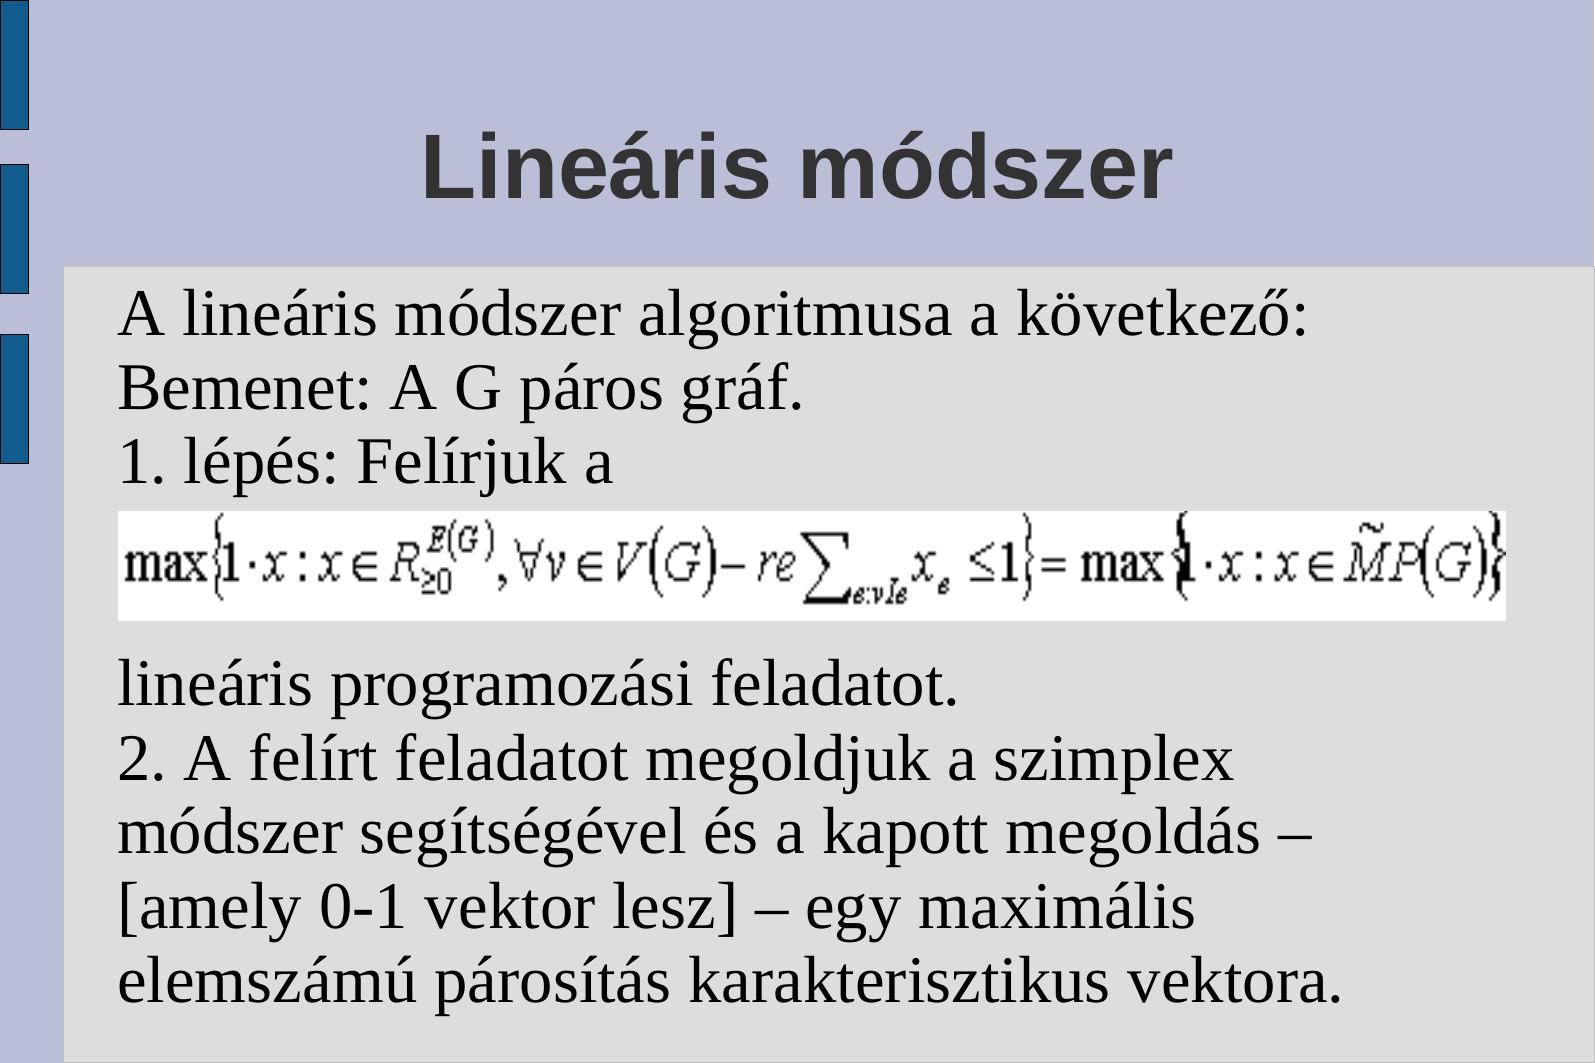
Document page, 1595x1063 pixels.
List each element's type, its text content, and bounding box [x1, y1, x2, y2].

picture [118, 511, 1506, 621]
title Lineáris módszer [117, 85, 1479, 249]
subtitle A lineáris módszer algoritmusa a következő: Bemenet: A G páros gráf. 1. lépés: Felírjuk a lineáris programozási feladatot. 2. A felírt feladatot megoldjuk a szimplex módszer segítségével és a kapott megoldás – [amely 0-1 vektor lesz] – egy maximális elemszámú párosítás karakterisztikus vektora. [117, 276, 1479, 1017]
